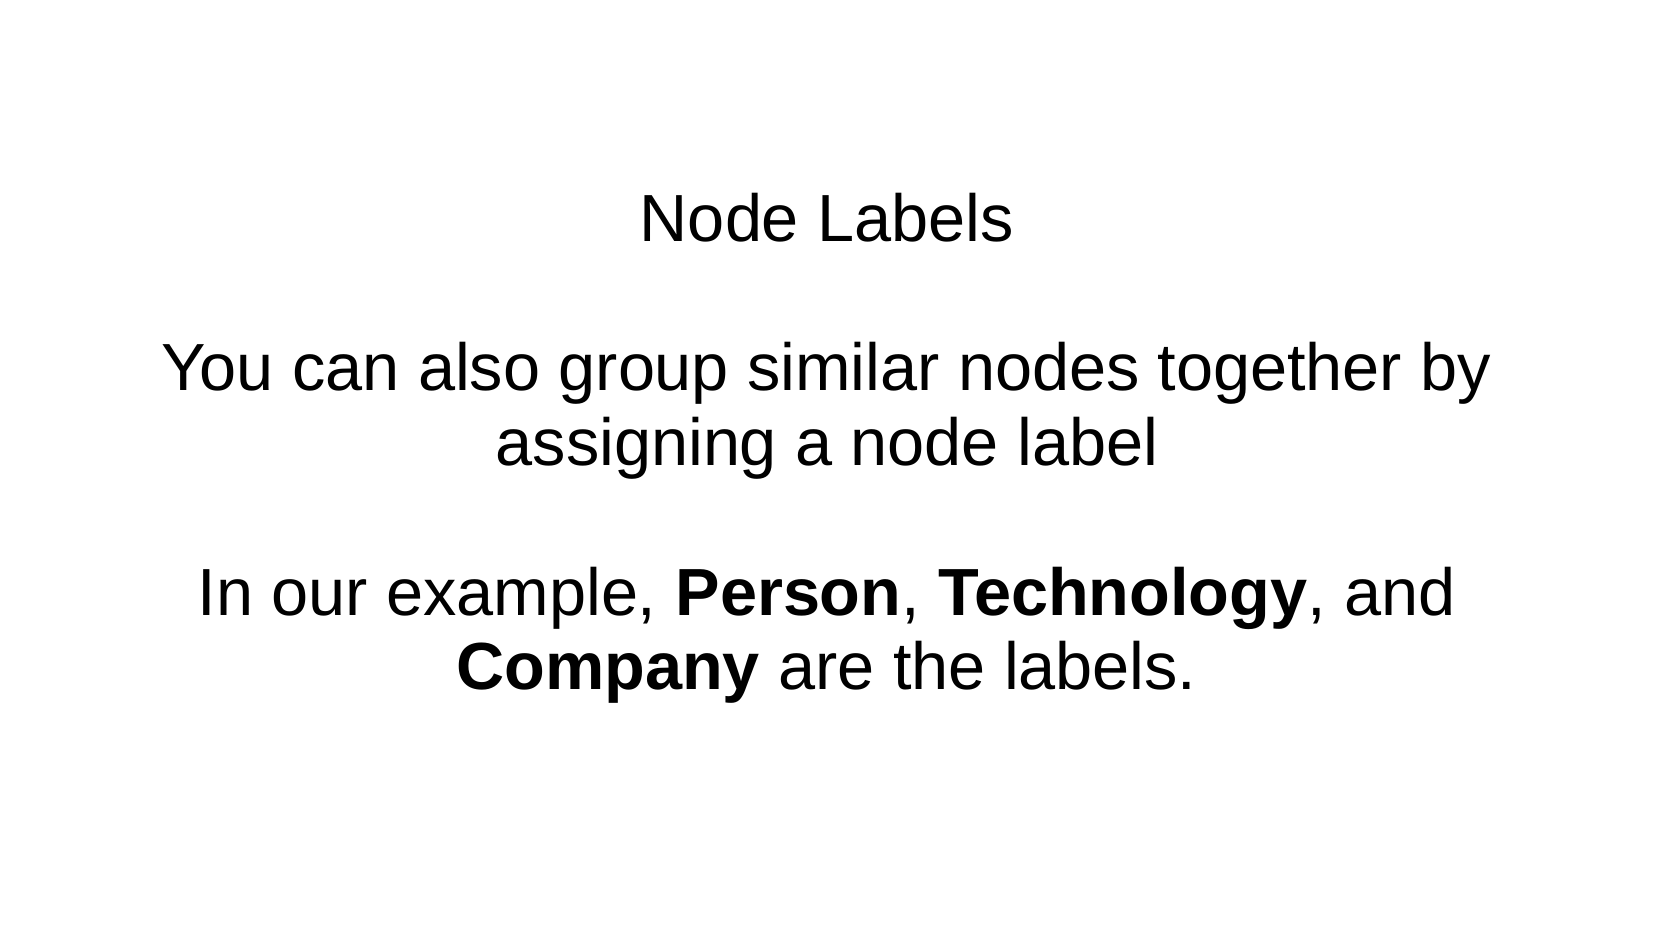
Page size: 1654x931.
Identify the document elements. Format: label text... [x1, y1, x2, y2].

subtitle Node Labels You can also group similar nodes together by assigning a node label In our example, Person, Technology, and Company are the labels. [82, 60, 1571, 826]
